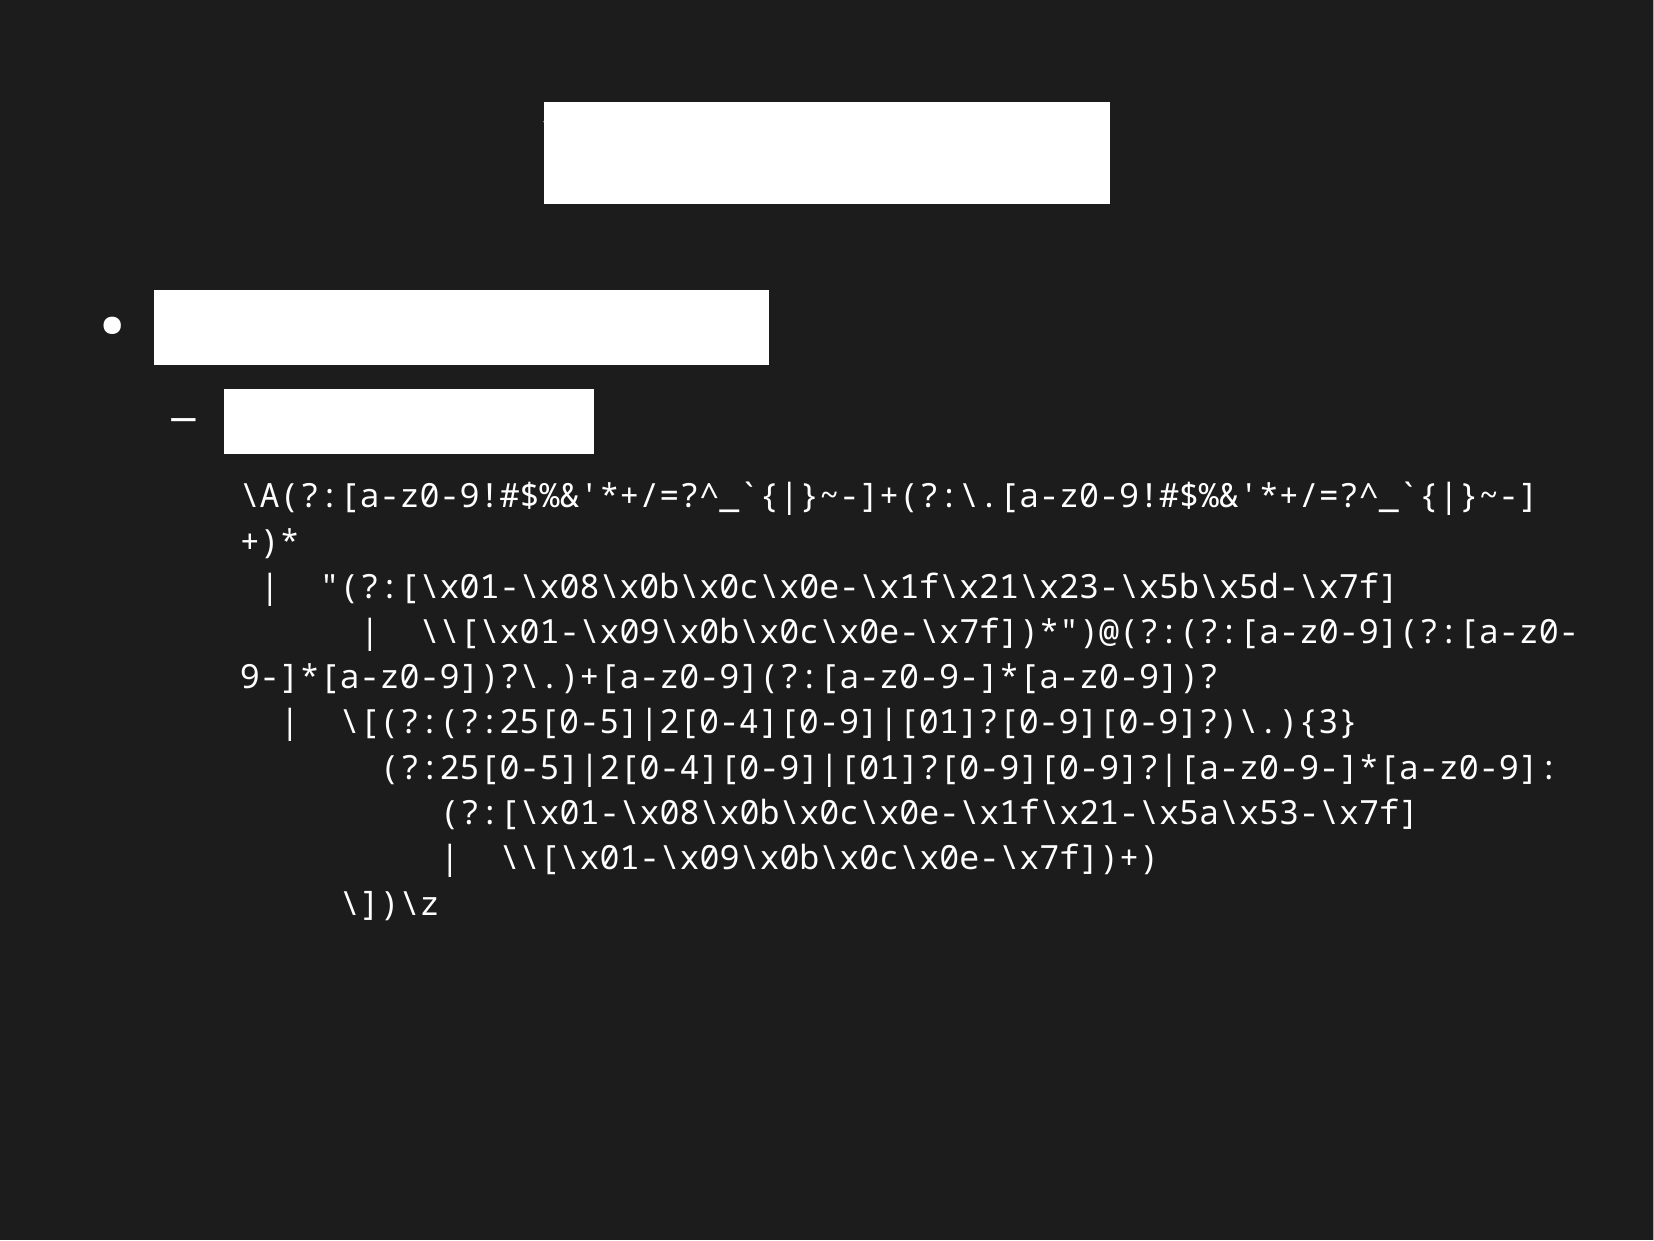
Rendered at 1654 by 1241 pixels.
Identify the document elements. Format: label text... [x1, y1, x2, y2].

title Why parsers? [82, 49, 1571, 257]
list Regular Expressions Limited Scope [82, 290, 1571, 1010]
text_box \A(?:[a-z0-9!#$%&'*+/=?^_`{|}~-]+(?:\.[a-z0-9!#$%&'*+/=?^_`{|}~-]+)* | "(?:[\x01-\x08\x0b\x0c\x0e-\x1f\x21\x23-\x5b\x5d-\x7f] | \\[\x01-\x09\x0b\x0c\x0e-\x7f])*")@(?:(?:[a-z0-9](?:[a-z0-9-]*[a-z0-9])?\.)+[a-z0-9](?:[a-z0-9-]*[a-z0-9])? | \[(?:(?:25[0-5]|2[0-4][0-9]|[01]?[0-9][0-9]?)\.){3} (?:25[0-5]|2[0-4][0-9]|[01]?[0-9][0-9]?|[a-z0-9-]*[a-z0-9]: (?:[\x01-\x08\x0b\x0c\x0e-\x1f\x21-\x5a\x53-\x7f] | \\[\x01-\x09\x0b\x0c\x0e-\x7f])+) \])\z [225, 465, 1606, 900]
